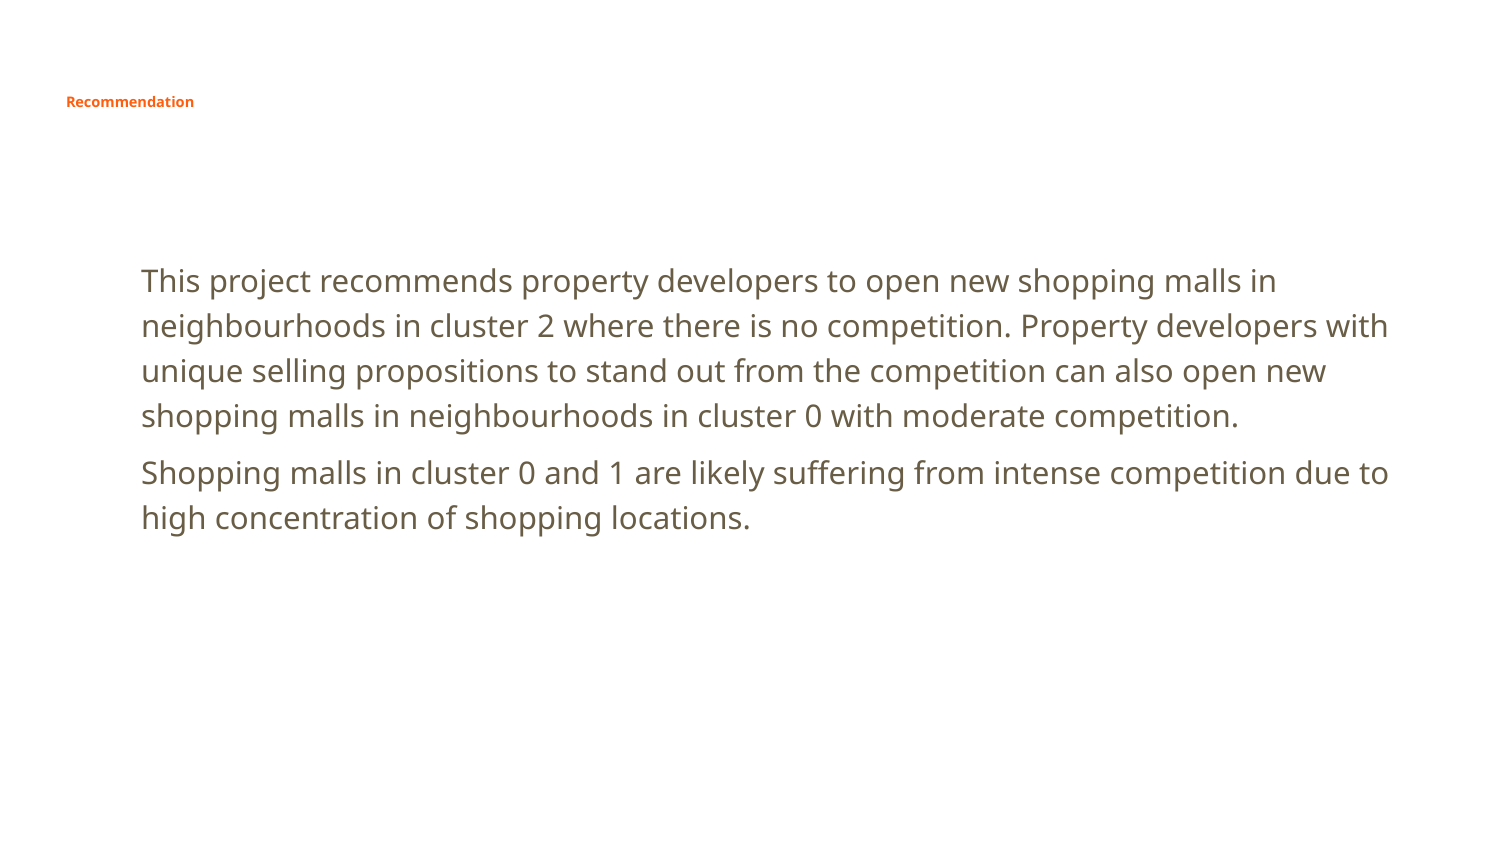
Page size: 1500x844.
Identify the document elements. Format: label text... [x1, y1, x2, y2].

title Recommendation [51, 72, 1449, 167]
list This project recommends property developers to open new shopping malls in neighbourhoods in cluster 2 where there is no competition. Property developers with unique selling propositions to stand out from the competition can also open new shopping malls in neighbourhoods in cluster 0 with moderate competition. Shopping malls in cluster 0 and 1 are likely suffering from intense competition due to high concentration of shopping locations. [51, 189, 1449, 750]
